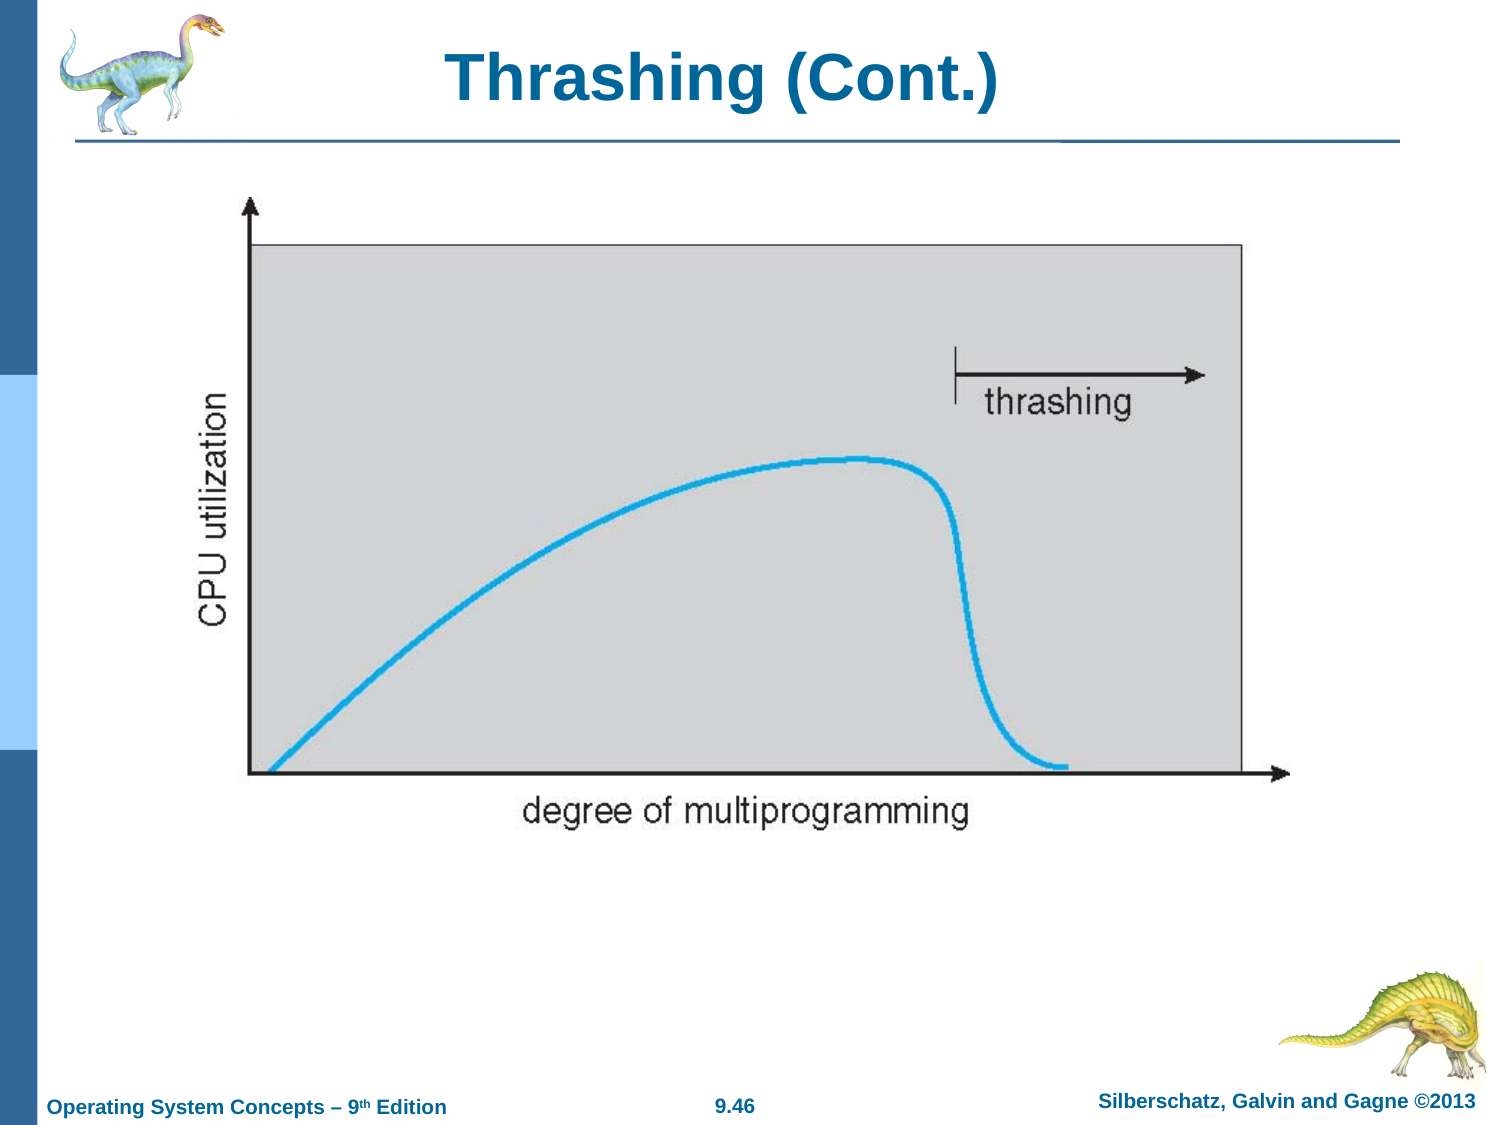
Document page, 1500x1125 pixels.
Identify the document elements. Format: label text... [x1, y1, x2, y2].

picture [1275, 959, 1486, 1090]
picture [46, 0, 243, 149]
title Thrashing (Cont.) [154, 26, 1291, 122]
picture [193, 197, 1290, 832]
